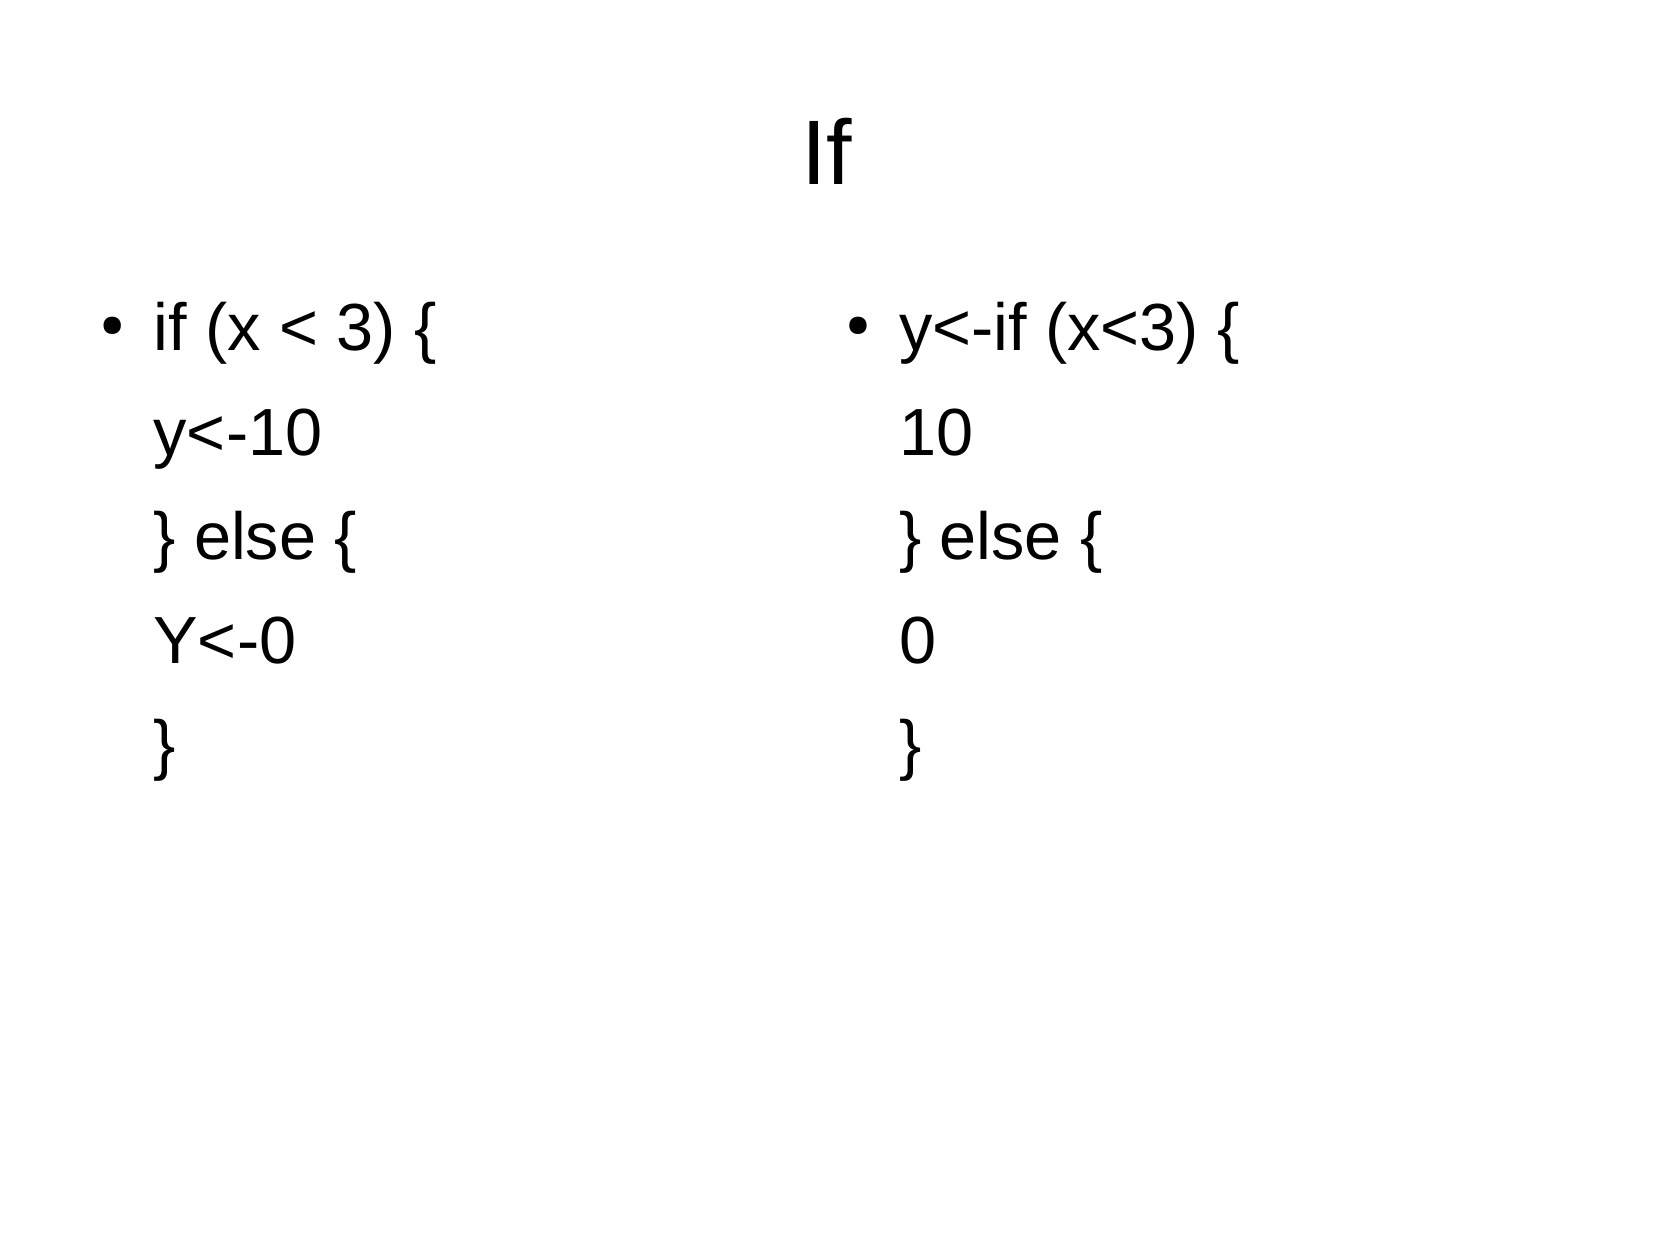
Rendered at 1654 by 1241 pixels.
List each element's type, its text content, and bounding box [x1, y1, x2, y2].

title If [82, 49, 1571, 257]
list y<-if (x<3) { 10 } else { 0 } [828, 290, 1539, 1010]
list if (x < 3) { y<-10 } else { Y<-0 } [82, 290, 793, 1010]
